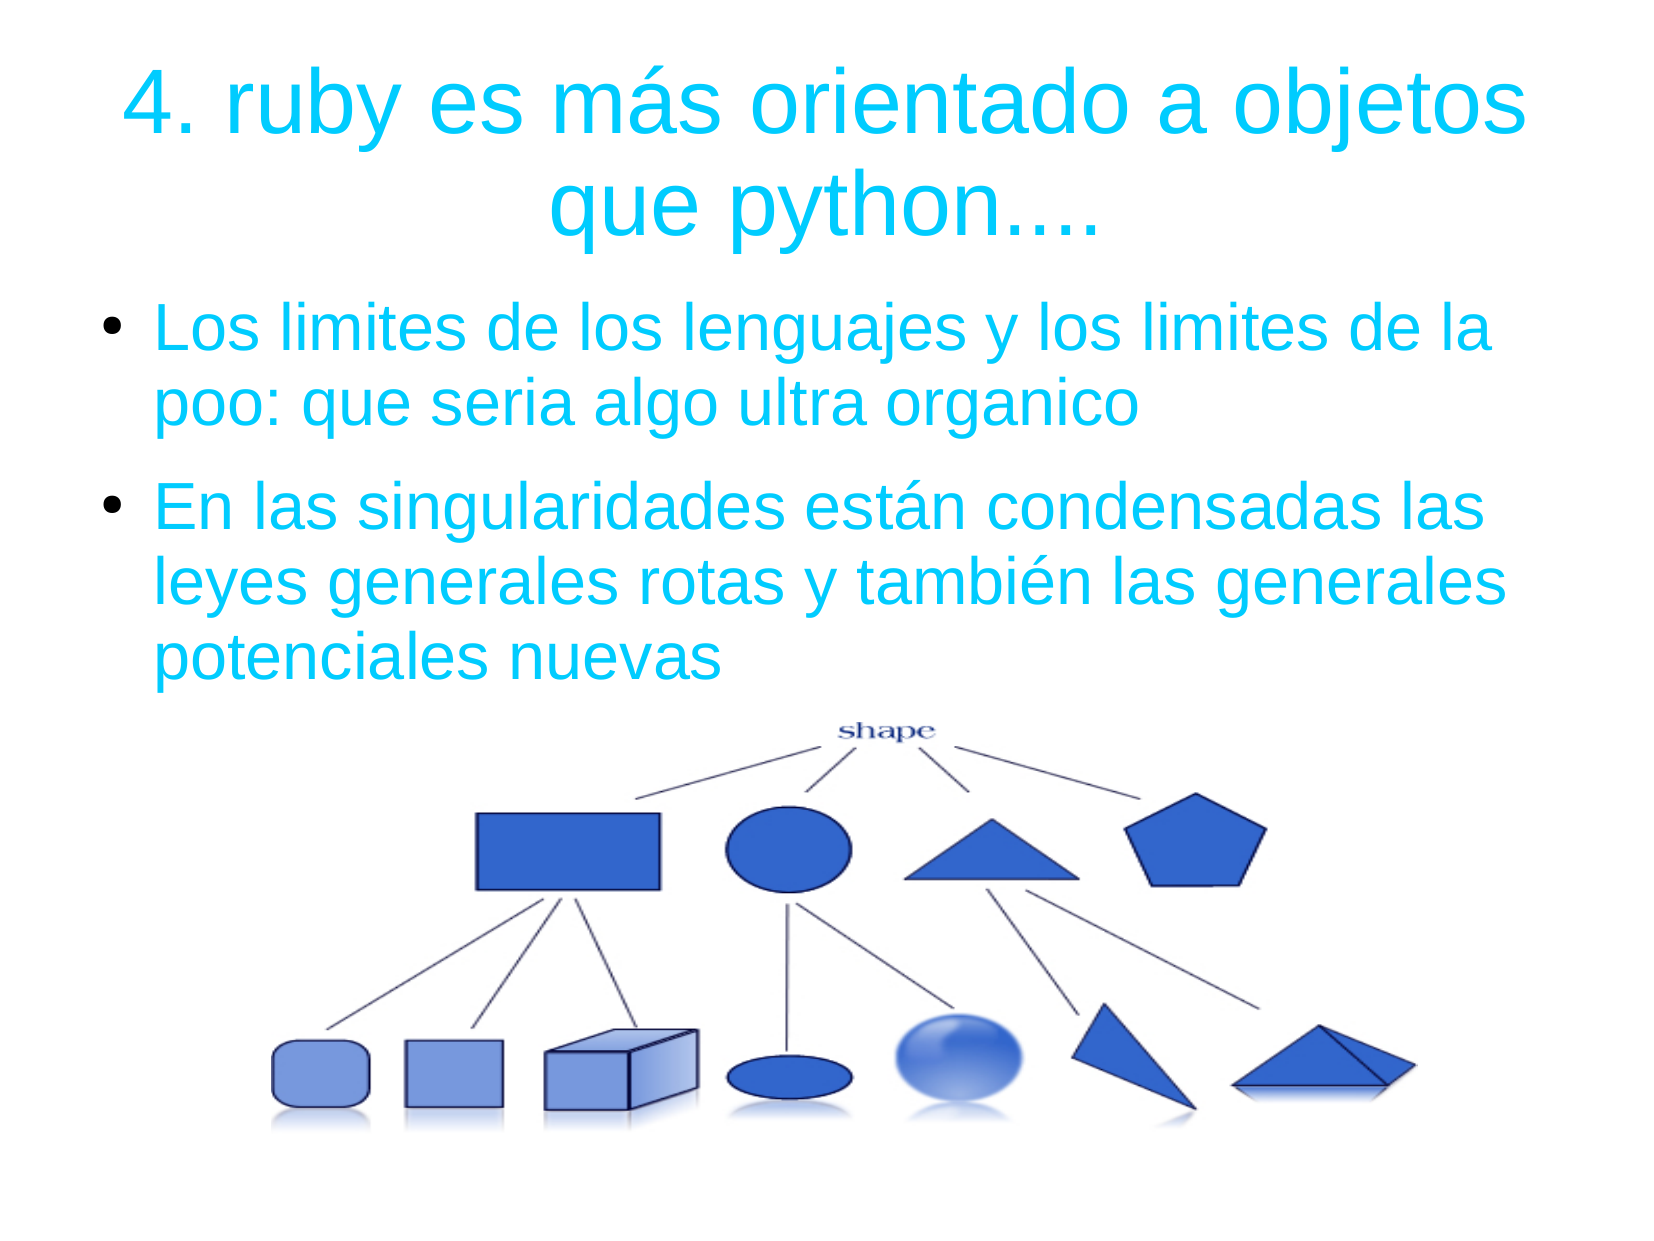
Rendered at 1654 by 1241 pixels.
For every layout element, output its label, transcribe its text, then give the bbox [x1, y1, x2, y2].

list Los limites de los lenguajes y los limites de la poo: que seria algo ultra organico En las singularidades están condensadas las leyes generales rotas y también las generales potenciales nuevas [82, 290, 1548, 697]
picture [271, 722, 1418, 1134]
title 4. ruby es más orientado a objetos que python.... [82, 49, 1571, 257]
